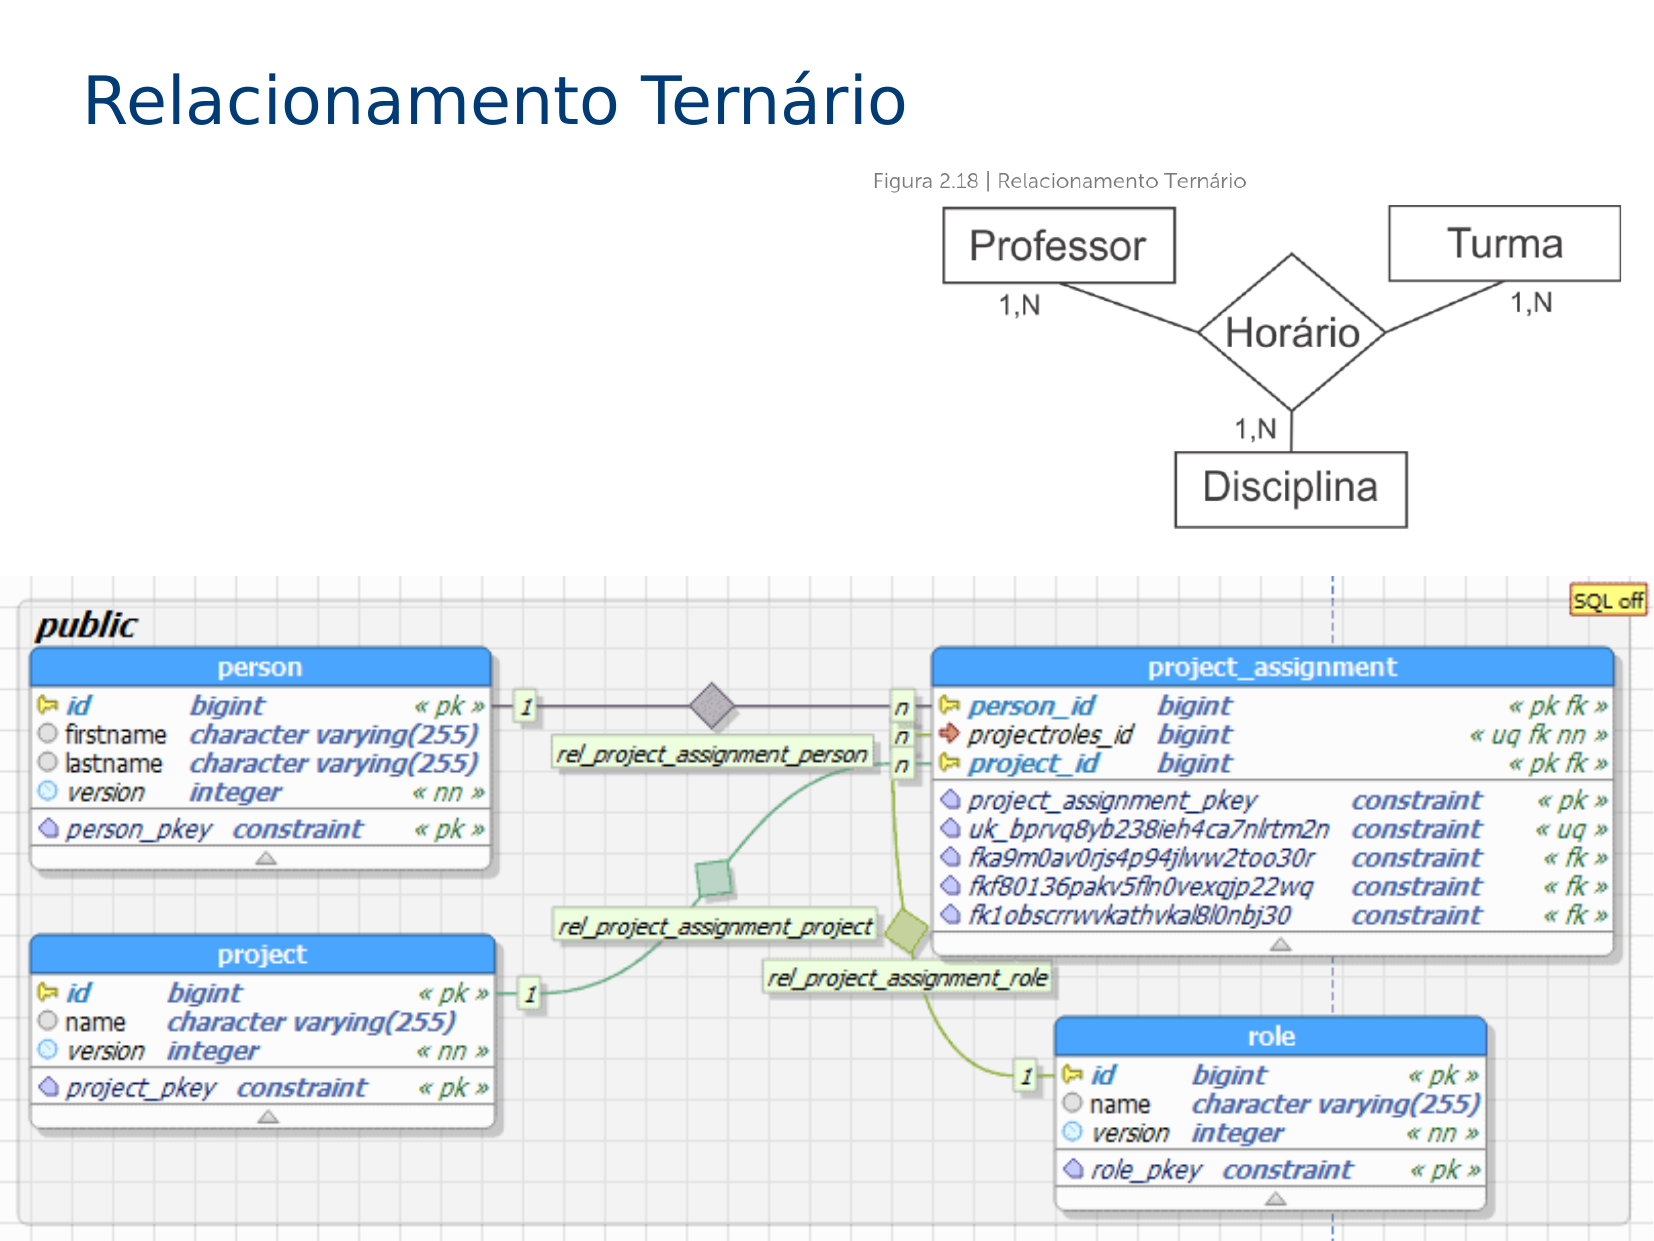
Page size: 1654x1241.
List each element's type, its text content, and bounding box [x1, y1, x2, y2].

title Relacionamento Ternário [82, 31, 1571, 173]
picture [0, 576, 1654, 1241]
picture [873, 171, 1625, 532]
